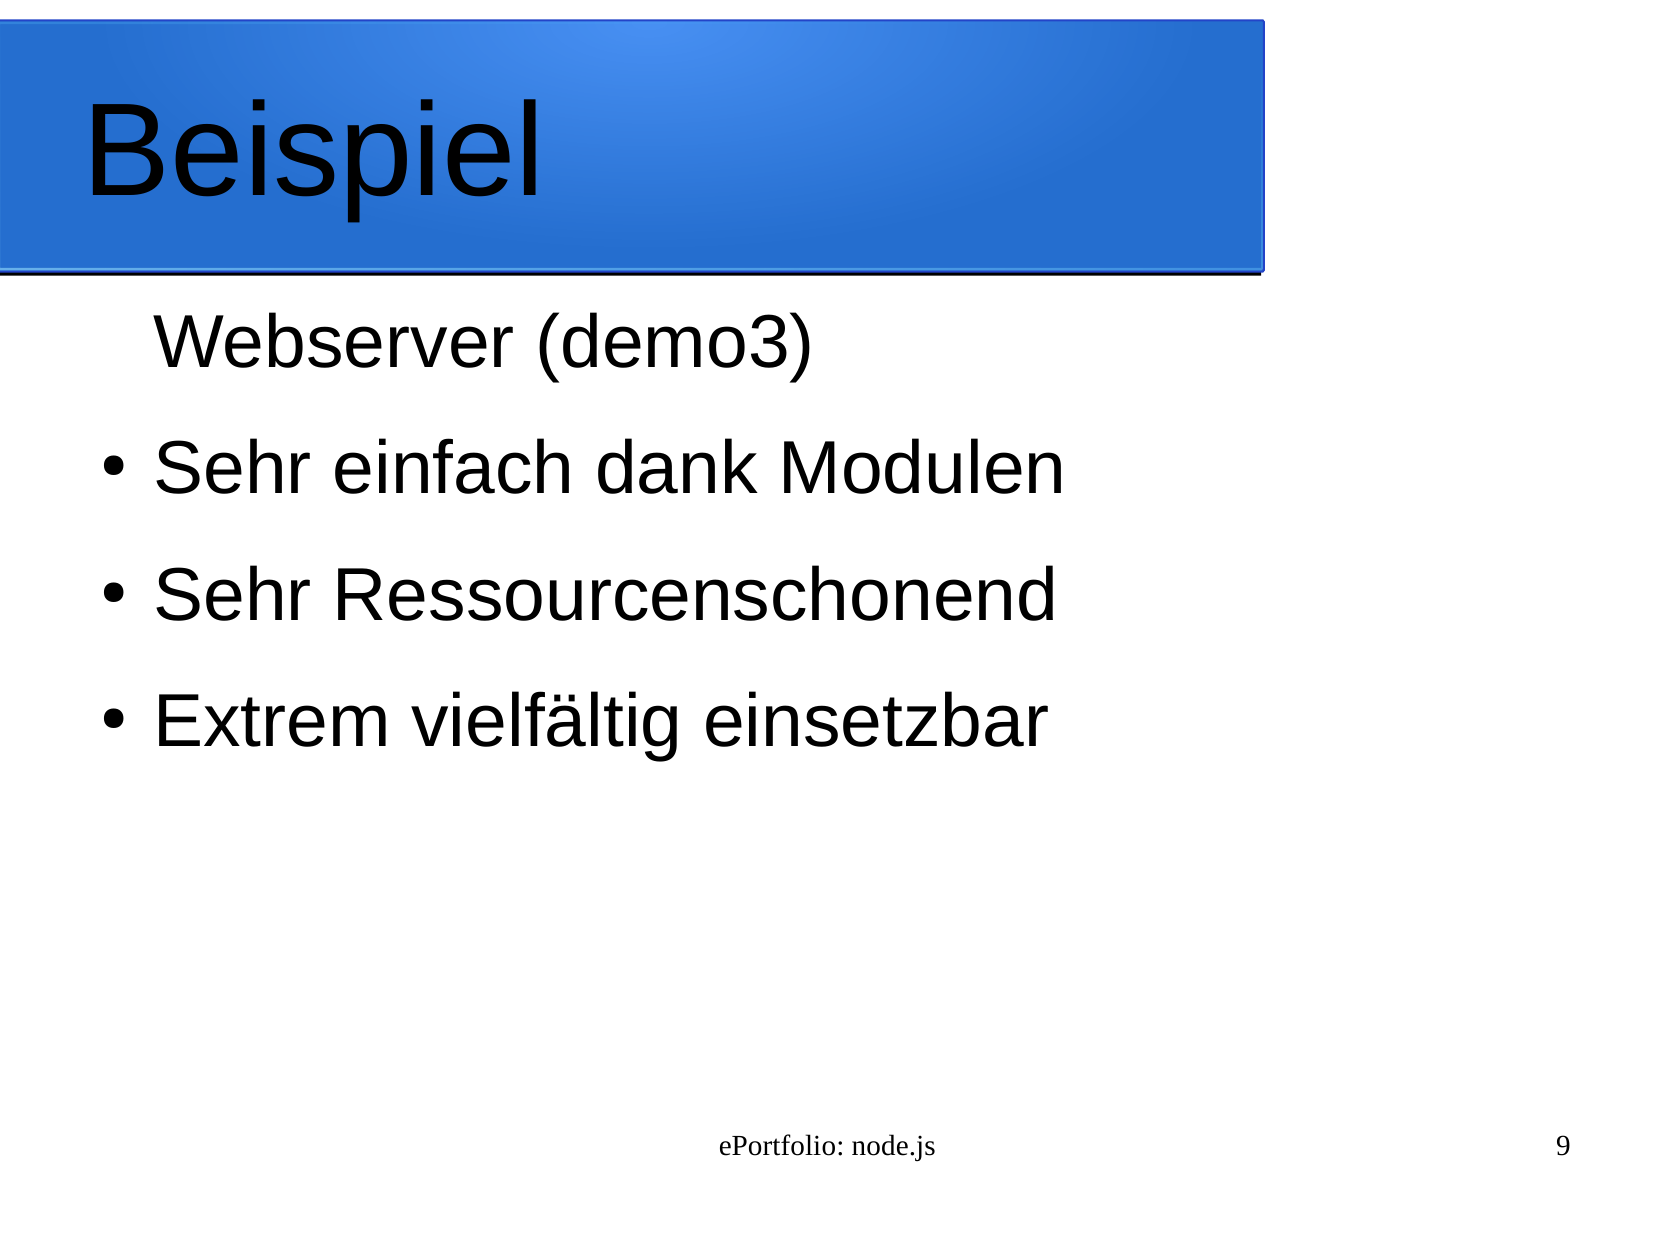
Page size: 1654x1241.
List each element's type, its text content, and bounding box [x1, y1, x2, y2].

title Beispiel [82, 47, 1235, 252]
list Webserver (demo3) Sehr einfach dank Modulen Sehr Ressourcenschonend Extrem vielfältig einsetzbar [82, 299, 1571, 1019]
